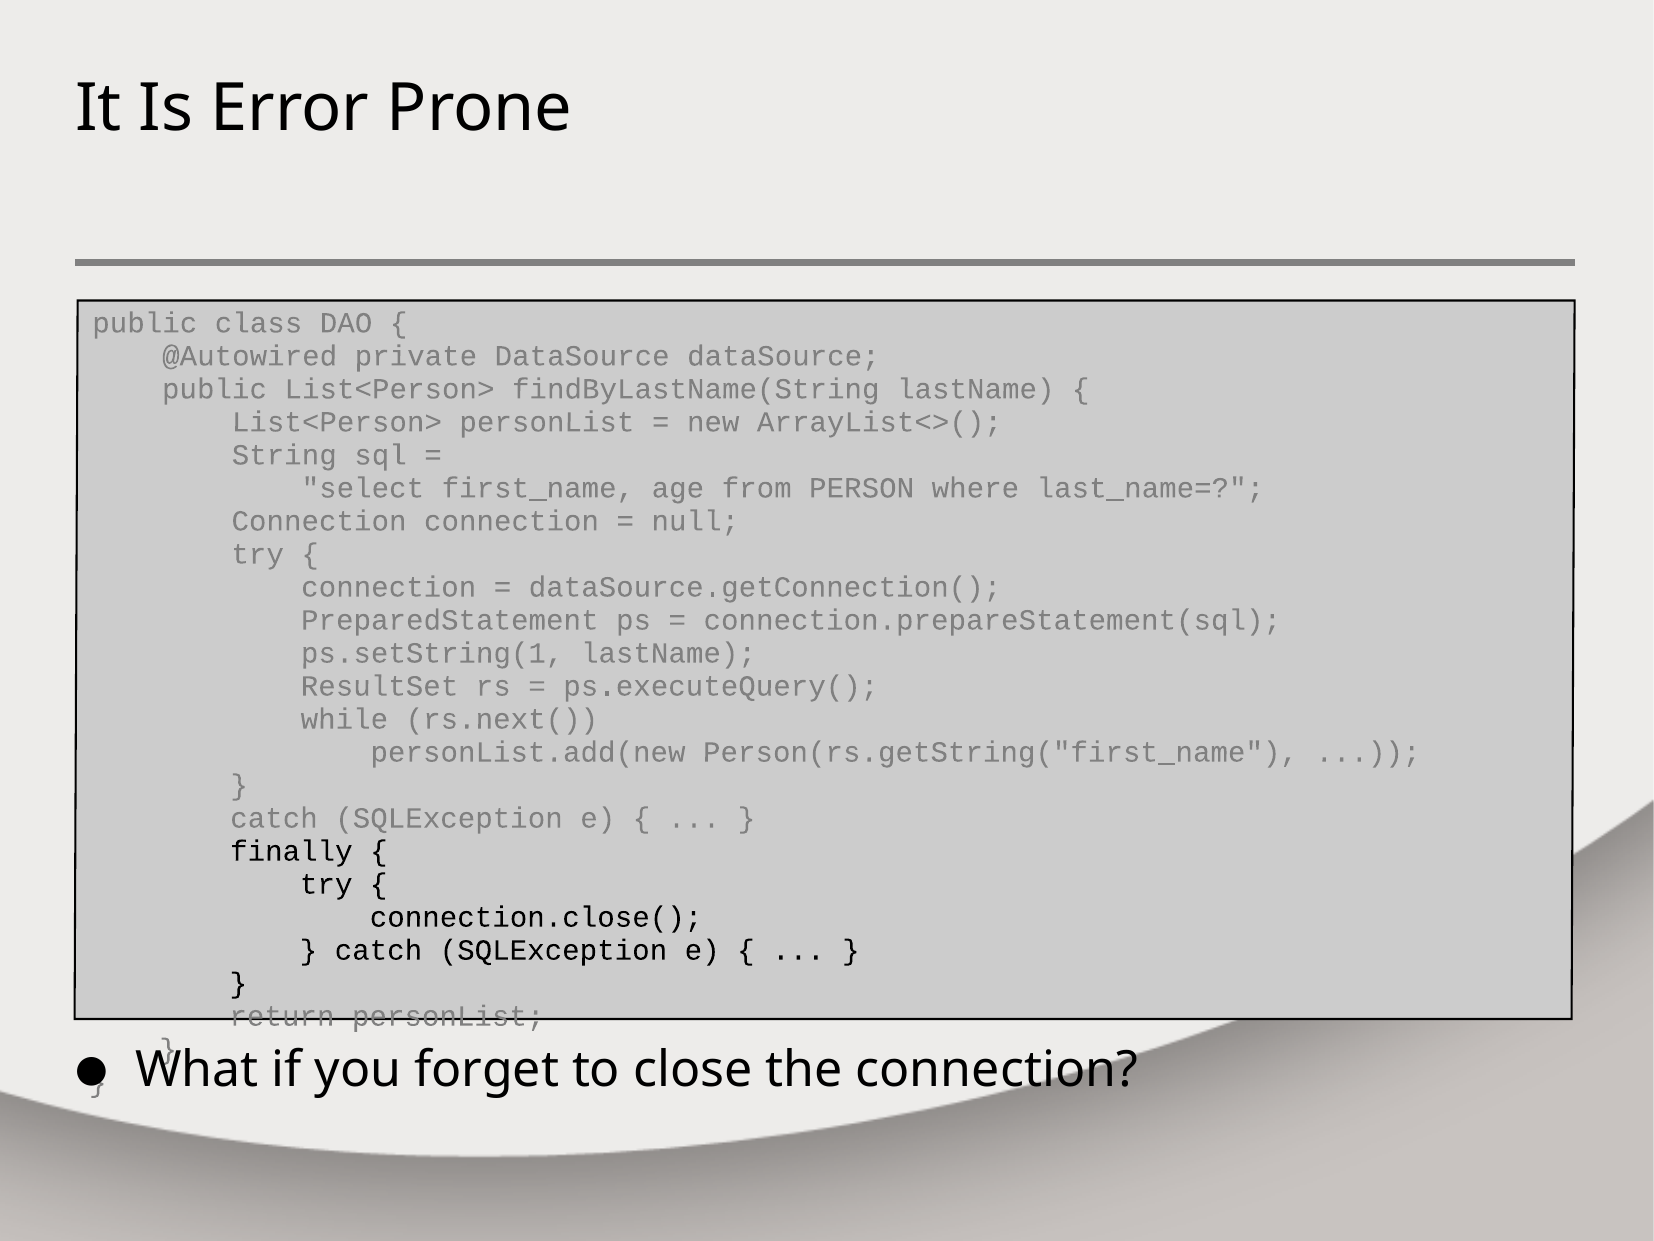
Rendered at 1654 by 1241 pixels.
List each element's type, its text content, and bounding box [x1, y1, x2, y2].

picture [0, 0, 1654, 1241]
title It Is Error Prone [75, 75, 1576, 226]
list What if you forget to close the connection? [75, 300, 1576, 1163]
